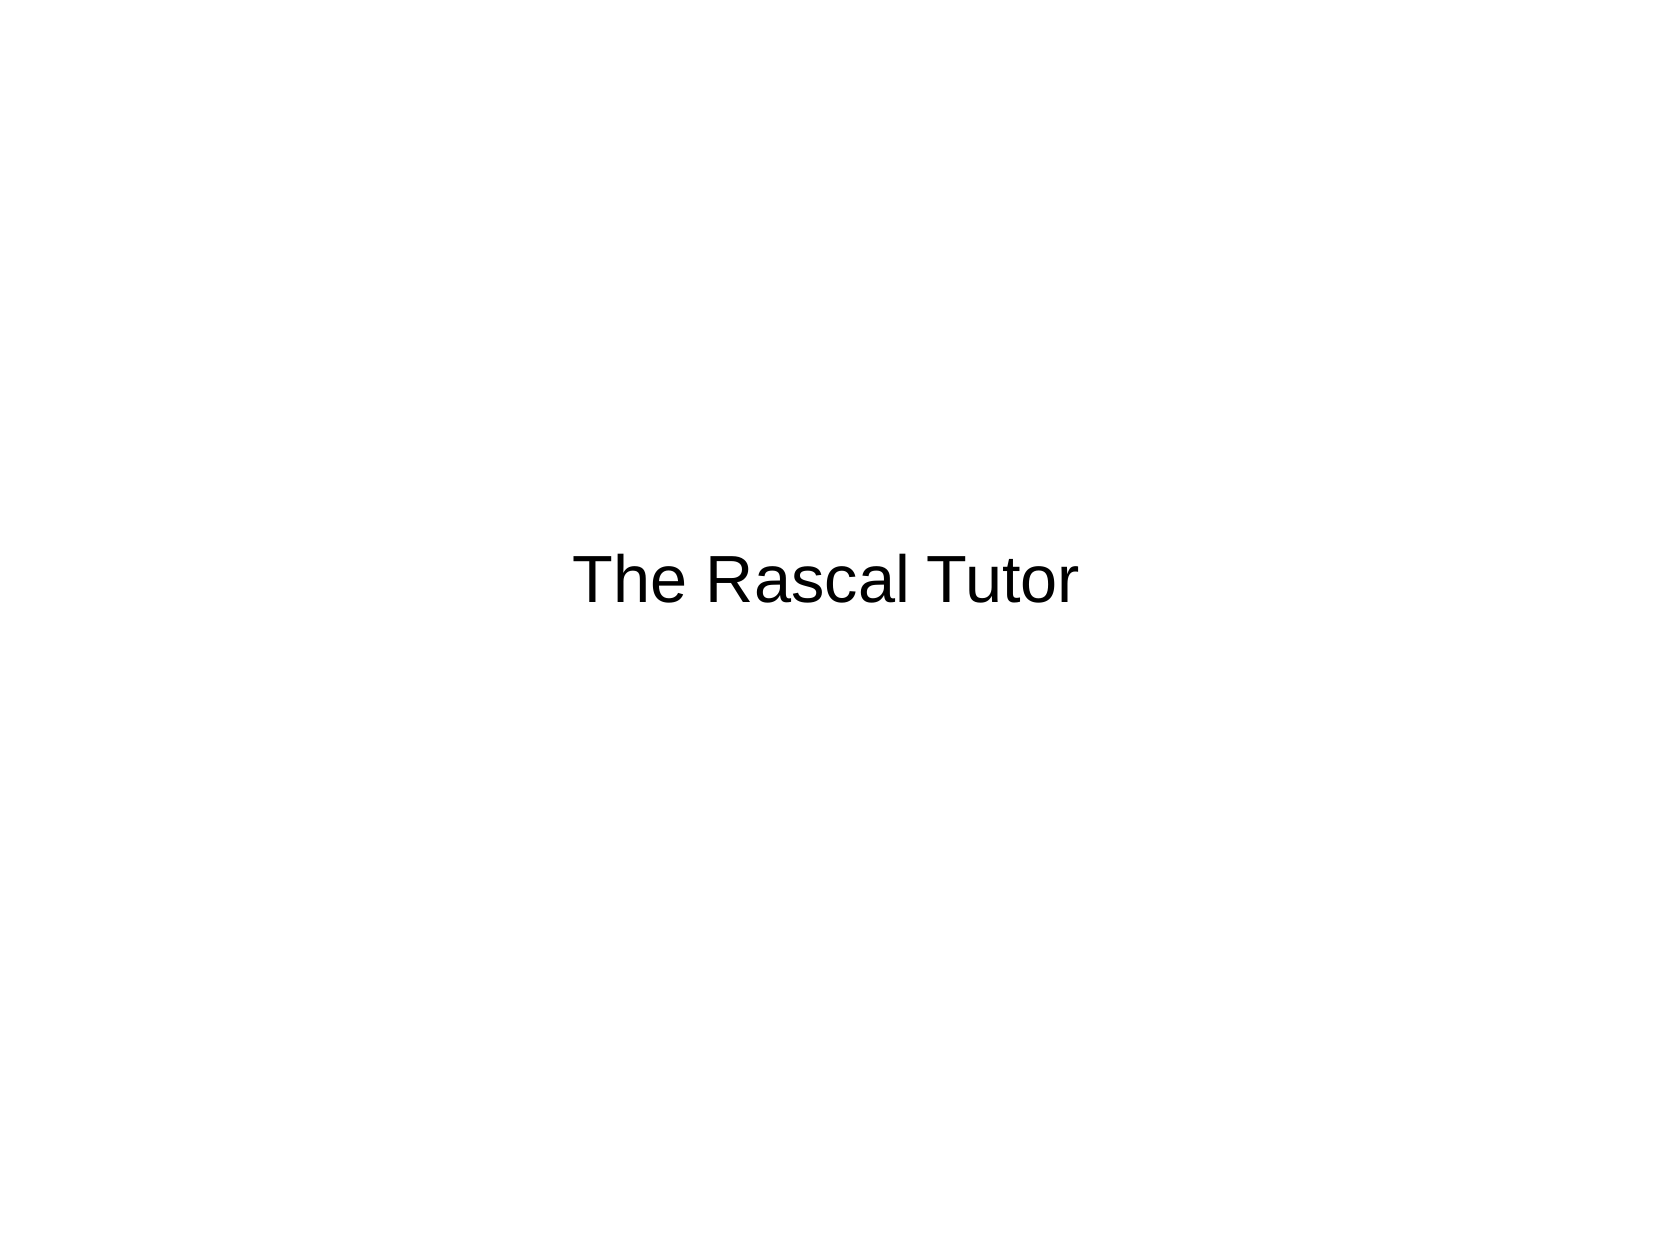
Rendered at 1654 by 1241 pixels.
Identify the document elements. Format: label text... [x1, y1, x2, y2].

subtitle The Rascal Tutor [82, 56, 1571, 1102]
